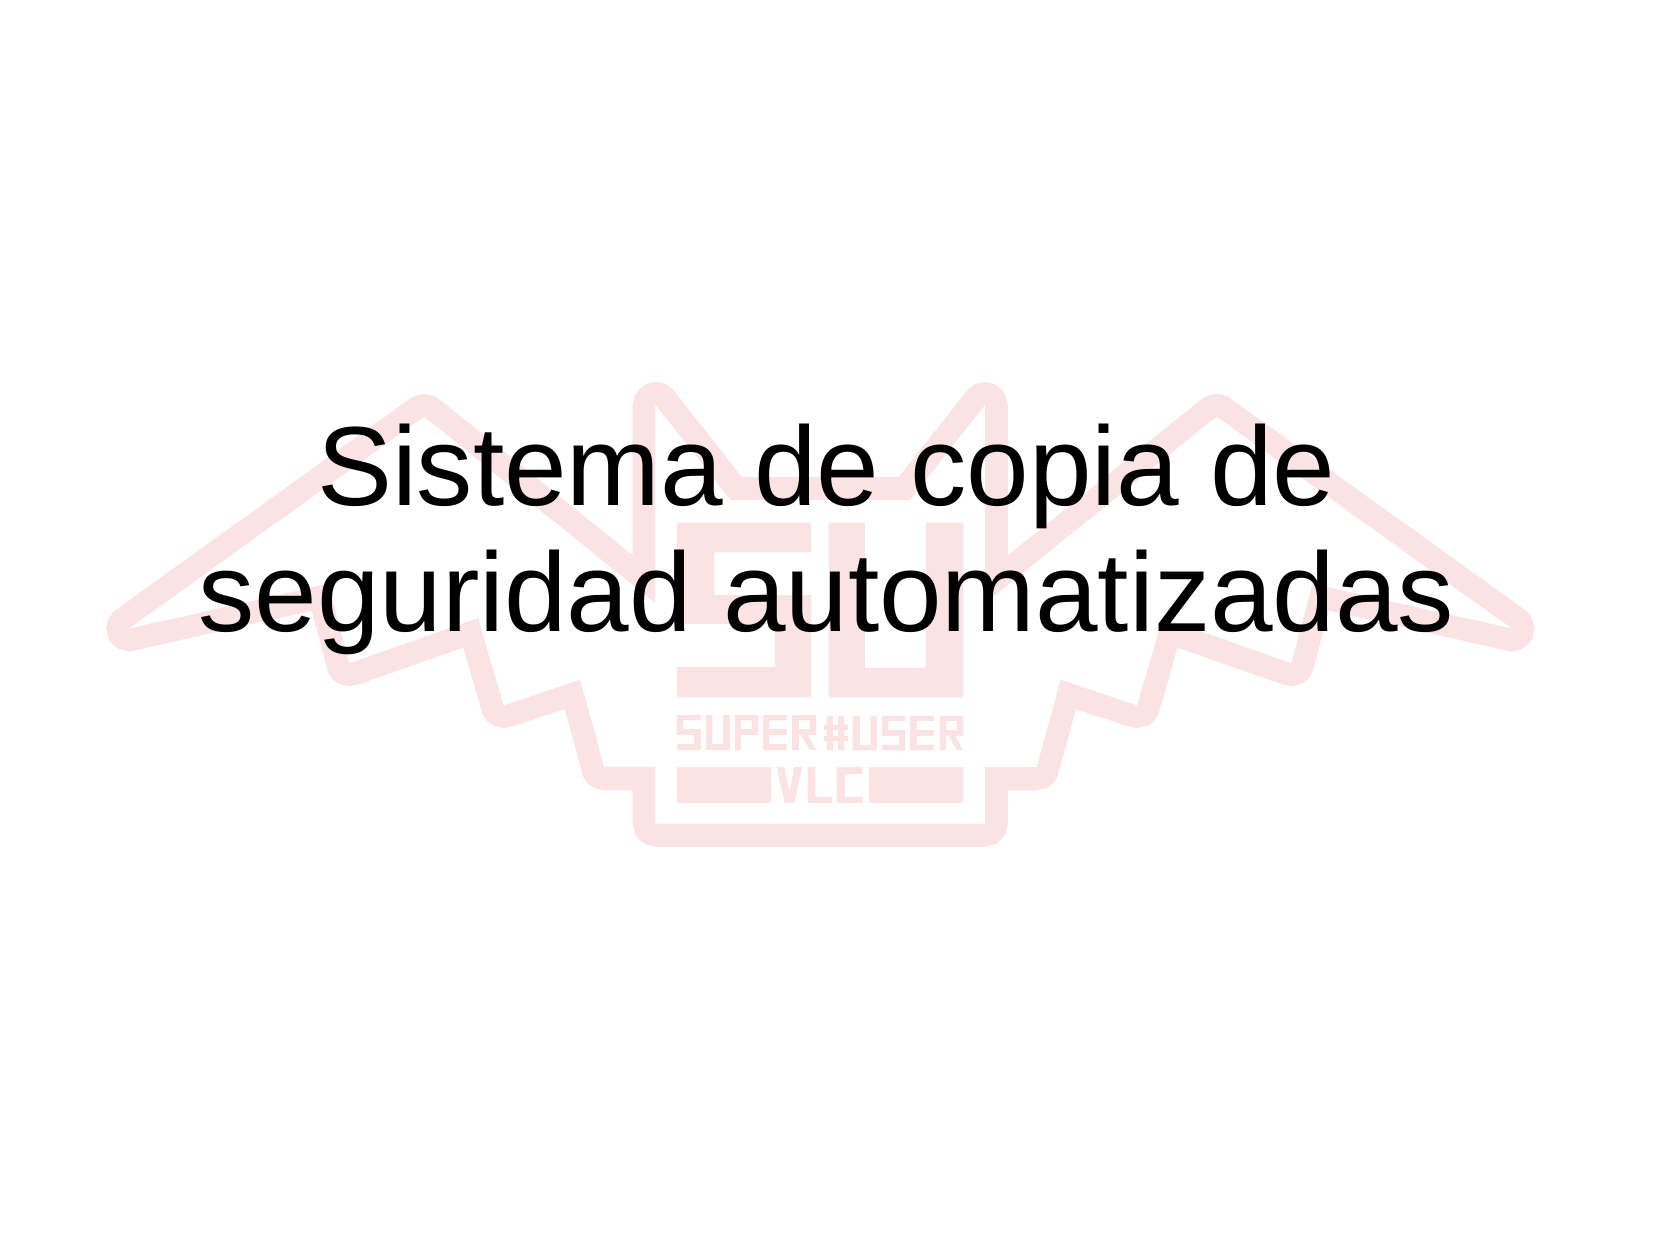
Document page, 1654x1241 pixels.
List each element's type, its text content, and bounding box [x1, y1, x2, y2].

subtitle Sistema de copia de seguridad automatizadas [82, 49, 1571, 1010]
